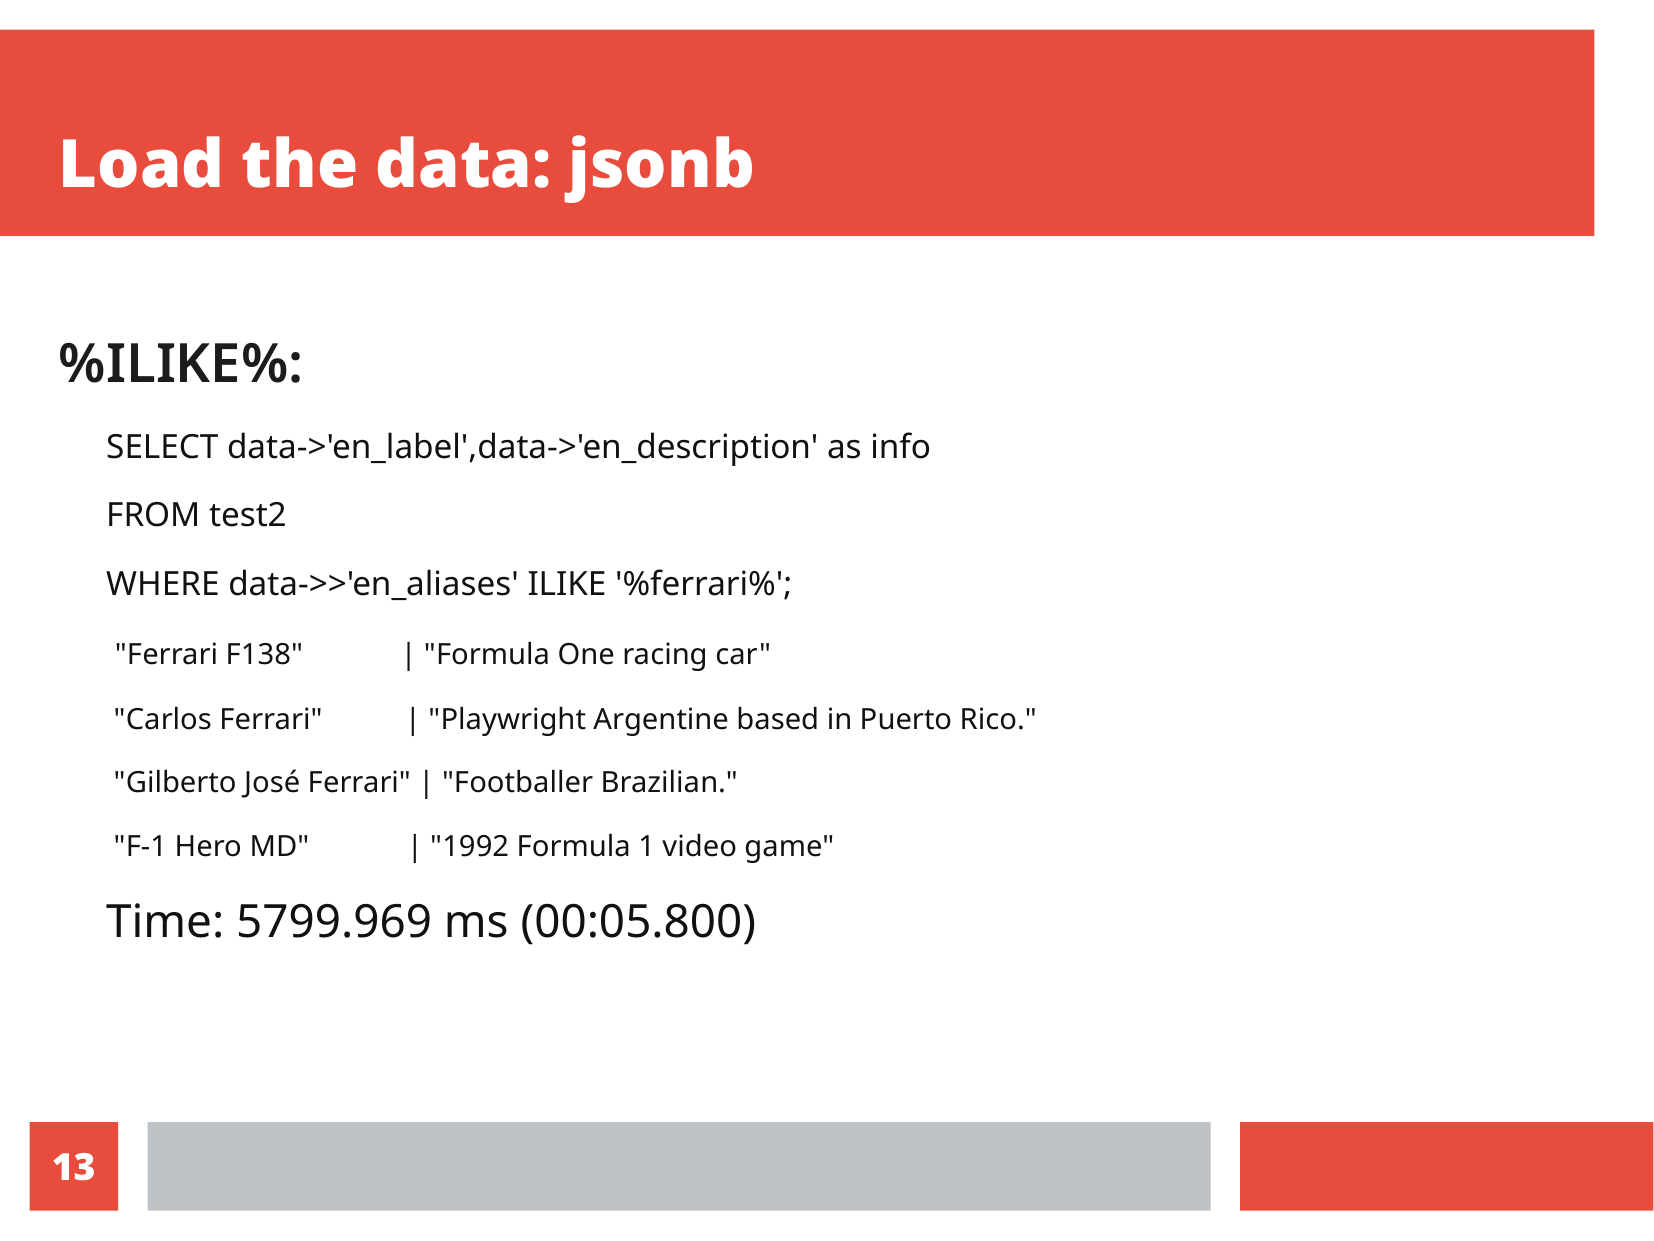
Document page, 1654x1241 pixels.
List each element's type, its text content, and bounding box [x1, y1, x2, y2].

list %ILIKE%: SELECT data->'en_label',data->'en_description' as info FROM test2 WHERE data->>'en_aliases' ILIKE '%ferrari%'; "Ferrari F138" | "Formula One racing car" "Carlos Ferrari" | "Playwright Argentine based in Puerto Rico." "Gilberto José Ferrari" | "Footballer Brazilian." "F-1 Hero MD" | "1992 Formula 1 video game" Time: 5799.969 ms (00:05.800) [59, 324, 1565, 1093]
title Load the data: jsonb [59, 59, 1595, 207]
